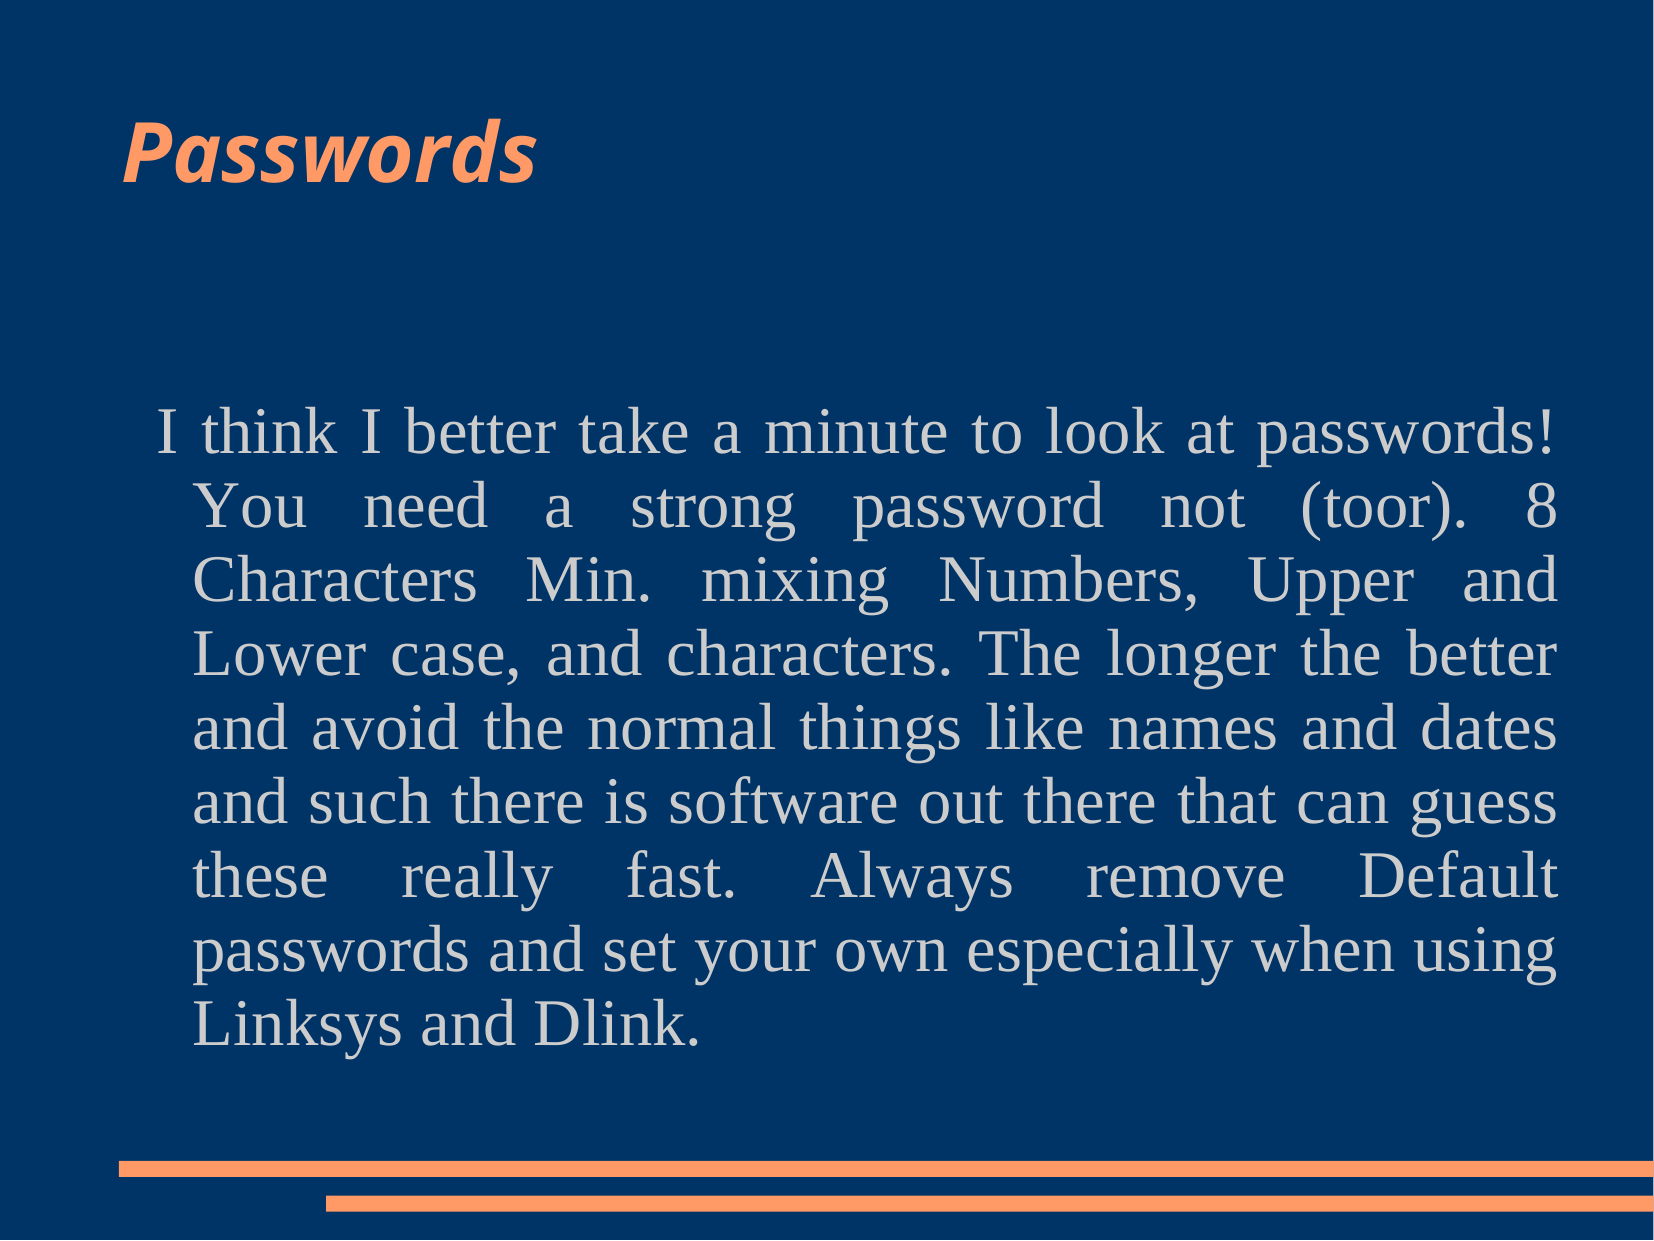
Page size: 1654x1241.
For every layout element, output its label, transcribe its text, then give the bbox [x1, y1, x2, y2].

title Passwords [121, 46, 1534, 254]
subtitle I think I better take a minute to look at passwords! You need a strong password not (toor). 8 Characters Min. mixing Numbers, Upper and Lower case, and characters. The longer the better and avoid the normal things like names and dates and such there is software out there that can guess these really fast. Always remove Default passwords and set your own especially when using Linksys and Dlink. [121, 299, 1561, 1155]
